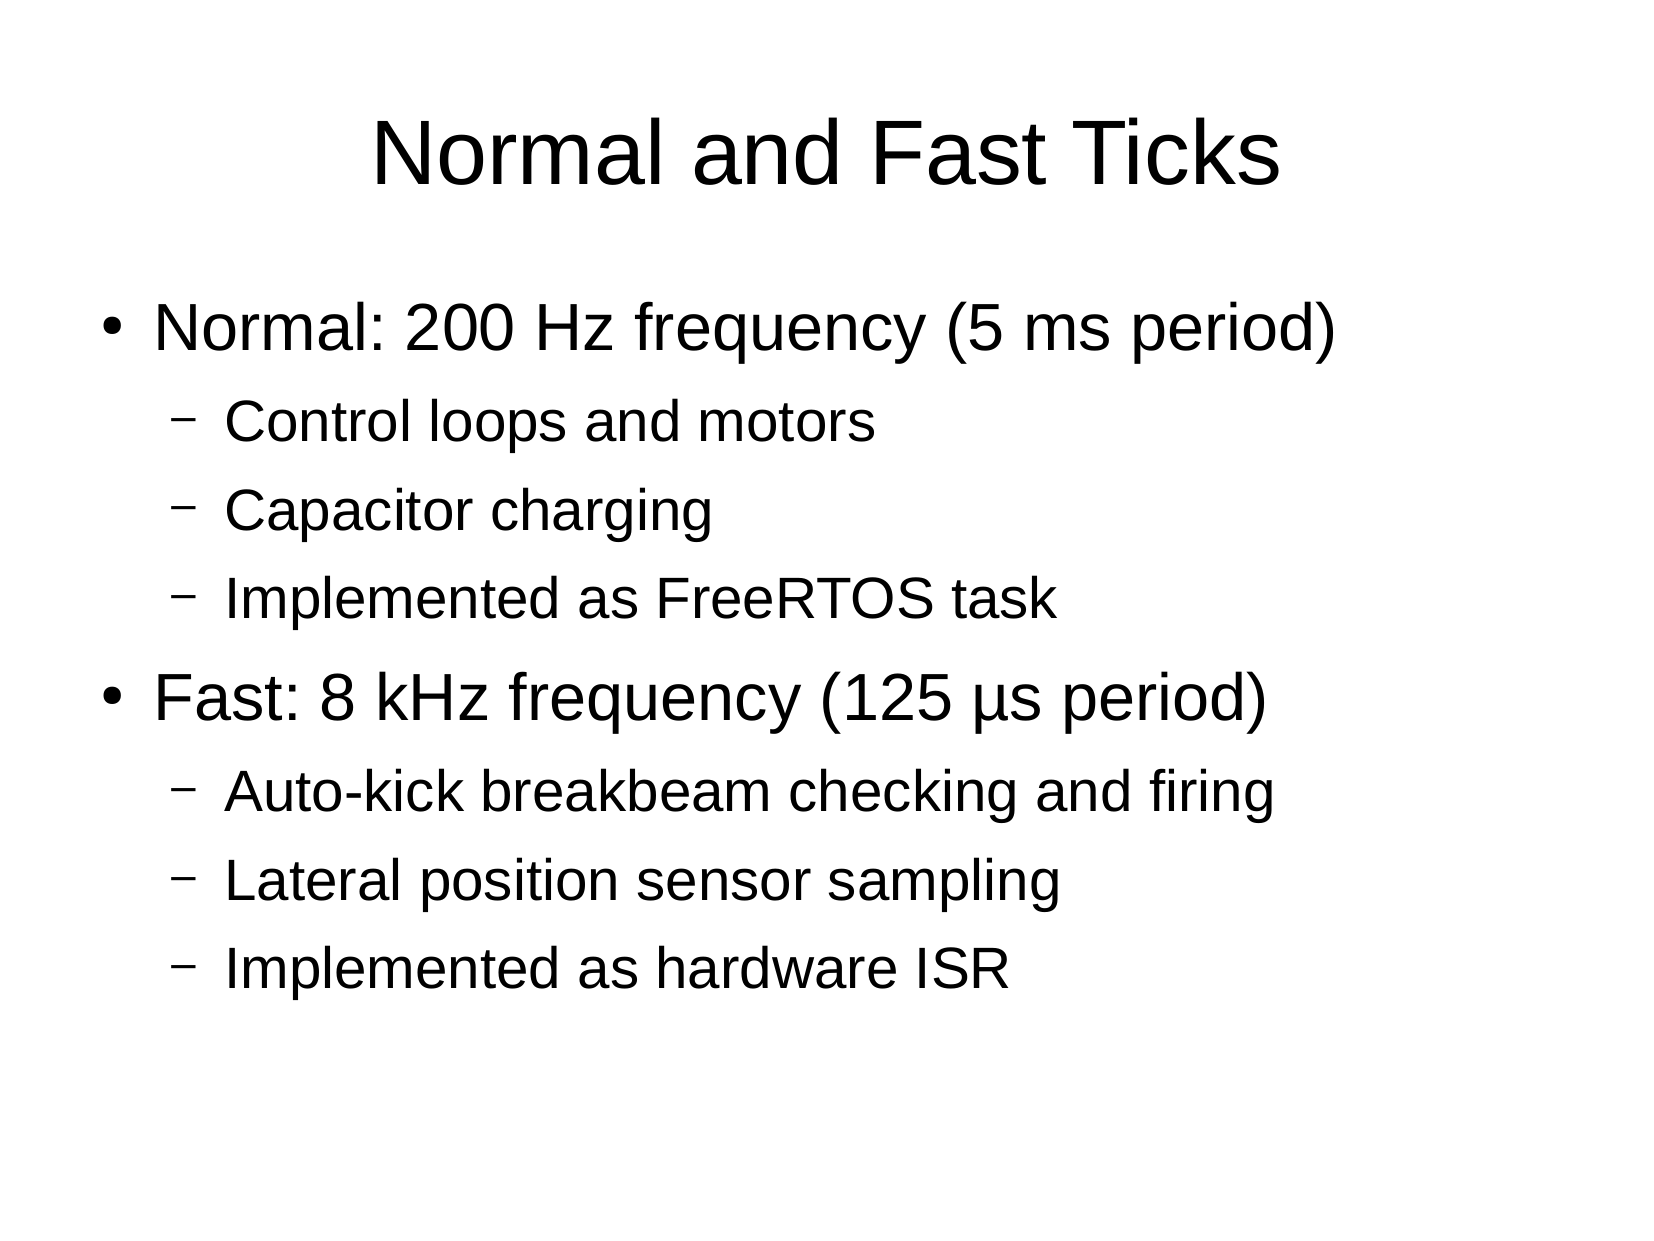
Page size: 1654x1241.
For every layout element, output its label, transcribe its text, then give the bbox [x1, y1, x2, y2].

list Normal: 200 Hz frequency (5 ms period) Control loops and motors Capacitor charging Implemented as FreeRTOS task Fast: 8 kHz frequency (125 µs period) Auto-kick breakbeam checking and firing Lateral position sensor sampling Implemented as hardware ISR [82, 290, 1571, 1010]
title Normal and Fast Ticks [82, 49, 1571, 257]
